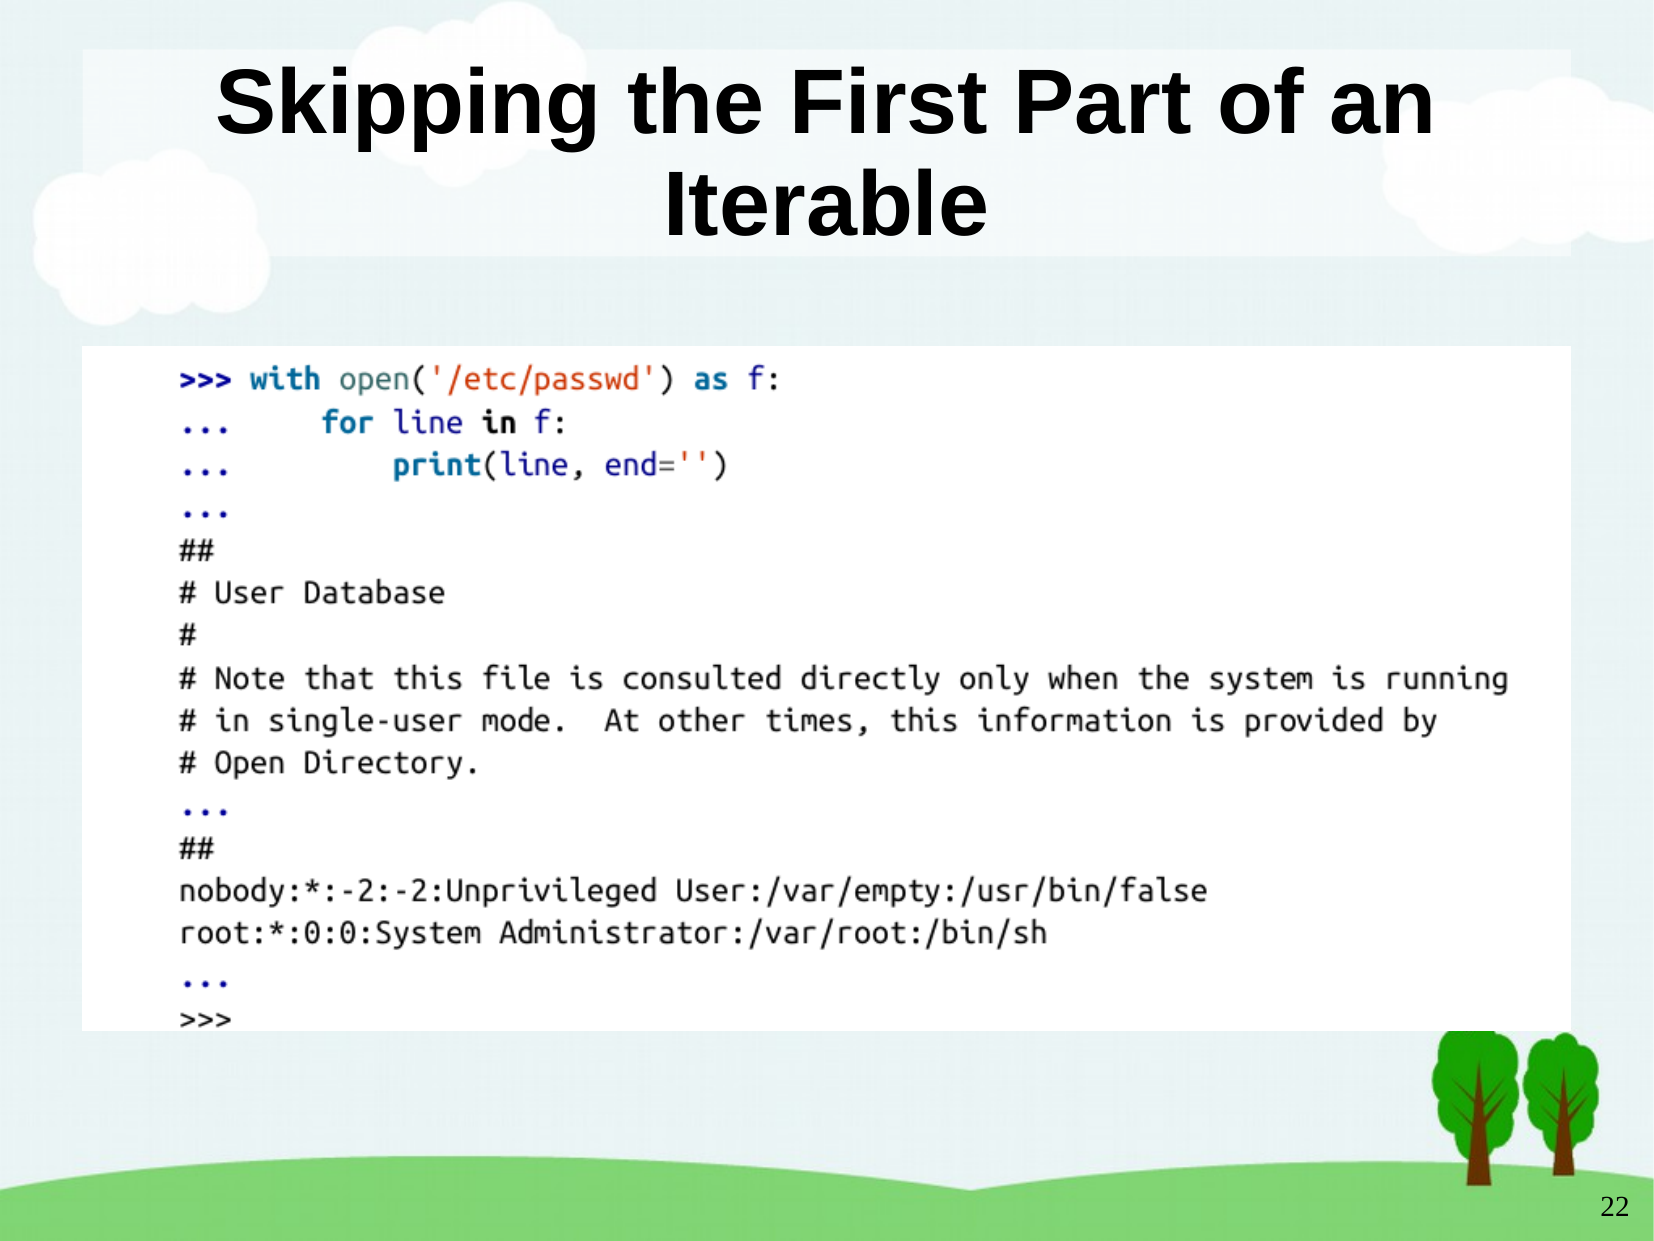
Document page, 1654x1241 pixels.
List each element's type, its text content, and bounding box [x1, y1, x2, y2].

picture [0, 0, 1654, 1241]
title Skipping the First Part of an Iterable [82, 49, 1571, 257]
